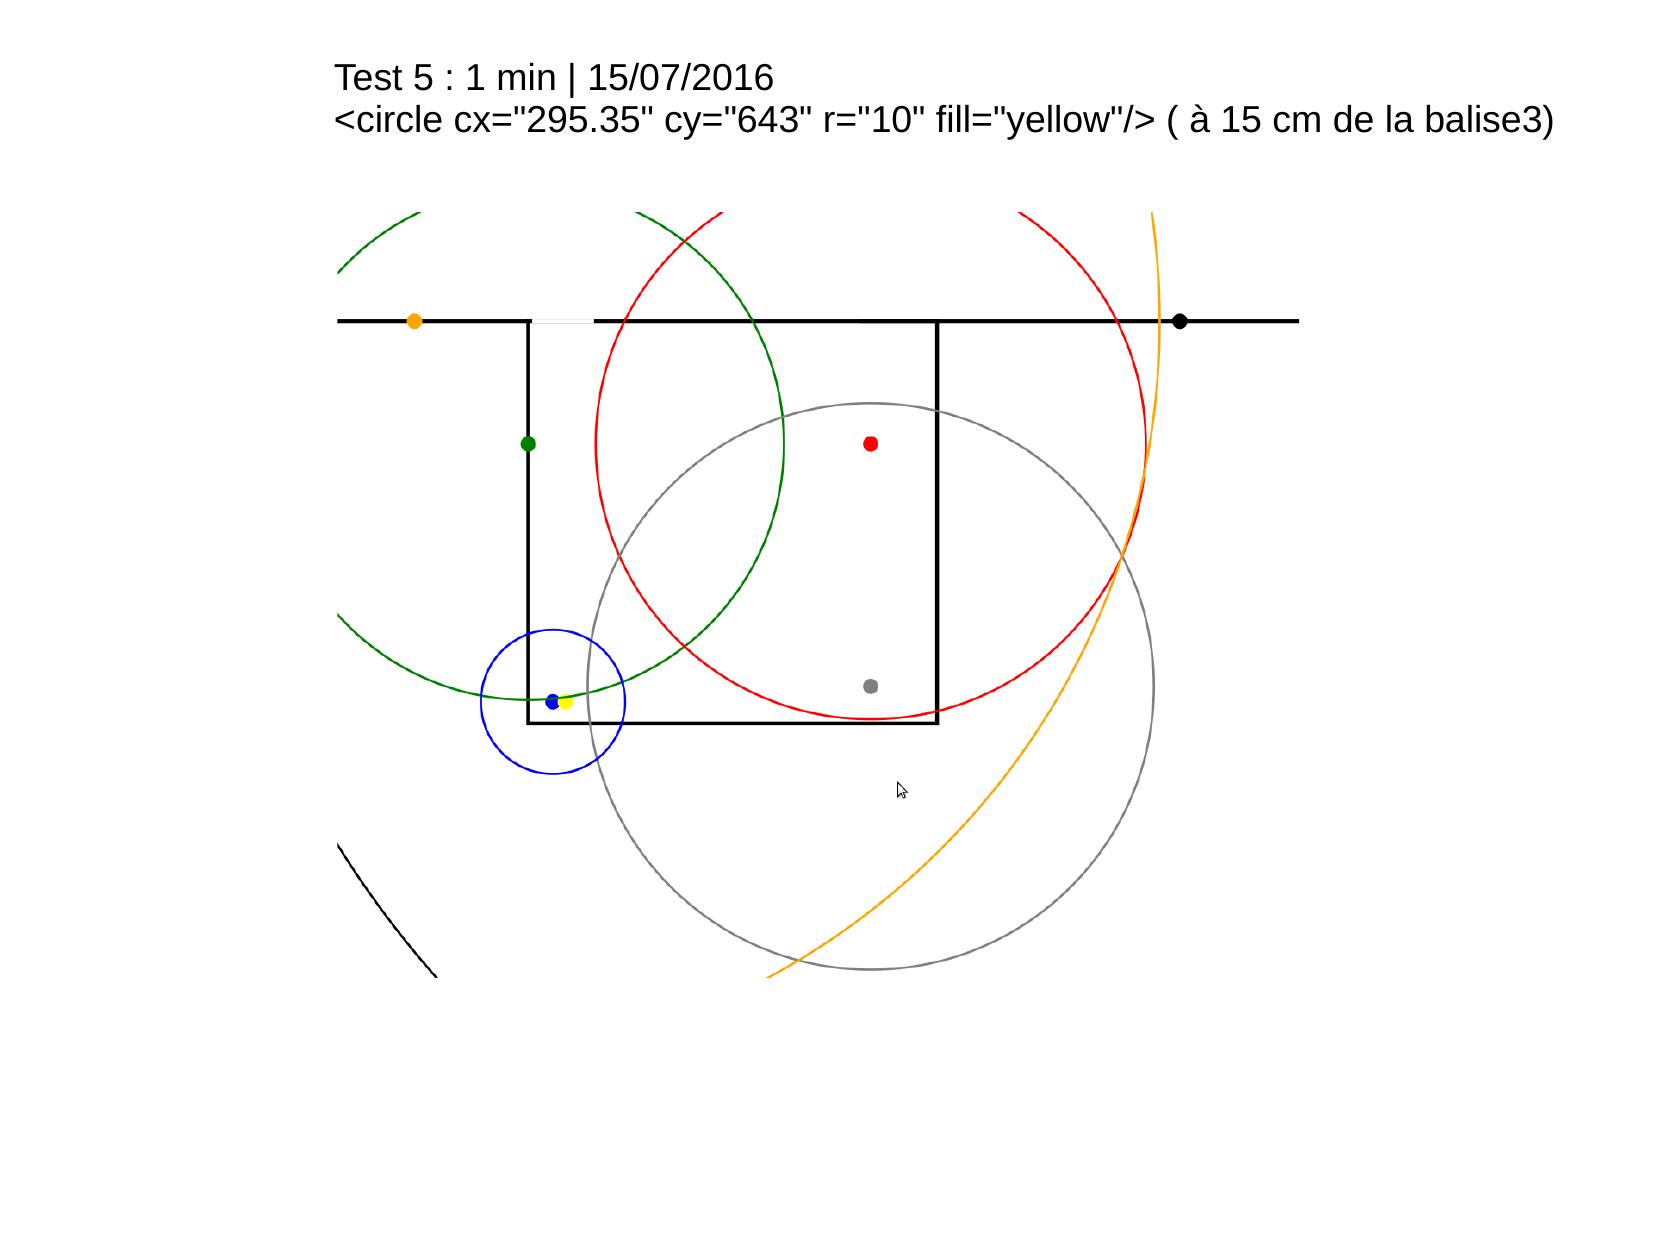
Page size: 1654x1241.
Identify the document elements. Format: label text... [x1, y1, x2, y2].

picture [337, 212, 1300, 981]
text_box Test 5 : 1 min | 15/07/2016 <circle cx="295.35" cy="643" r="10" fill="yellow"/> ( à 15 cm de la balise3) [319, 49, 1580, 149]
